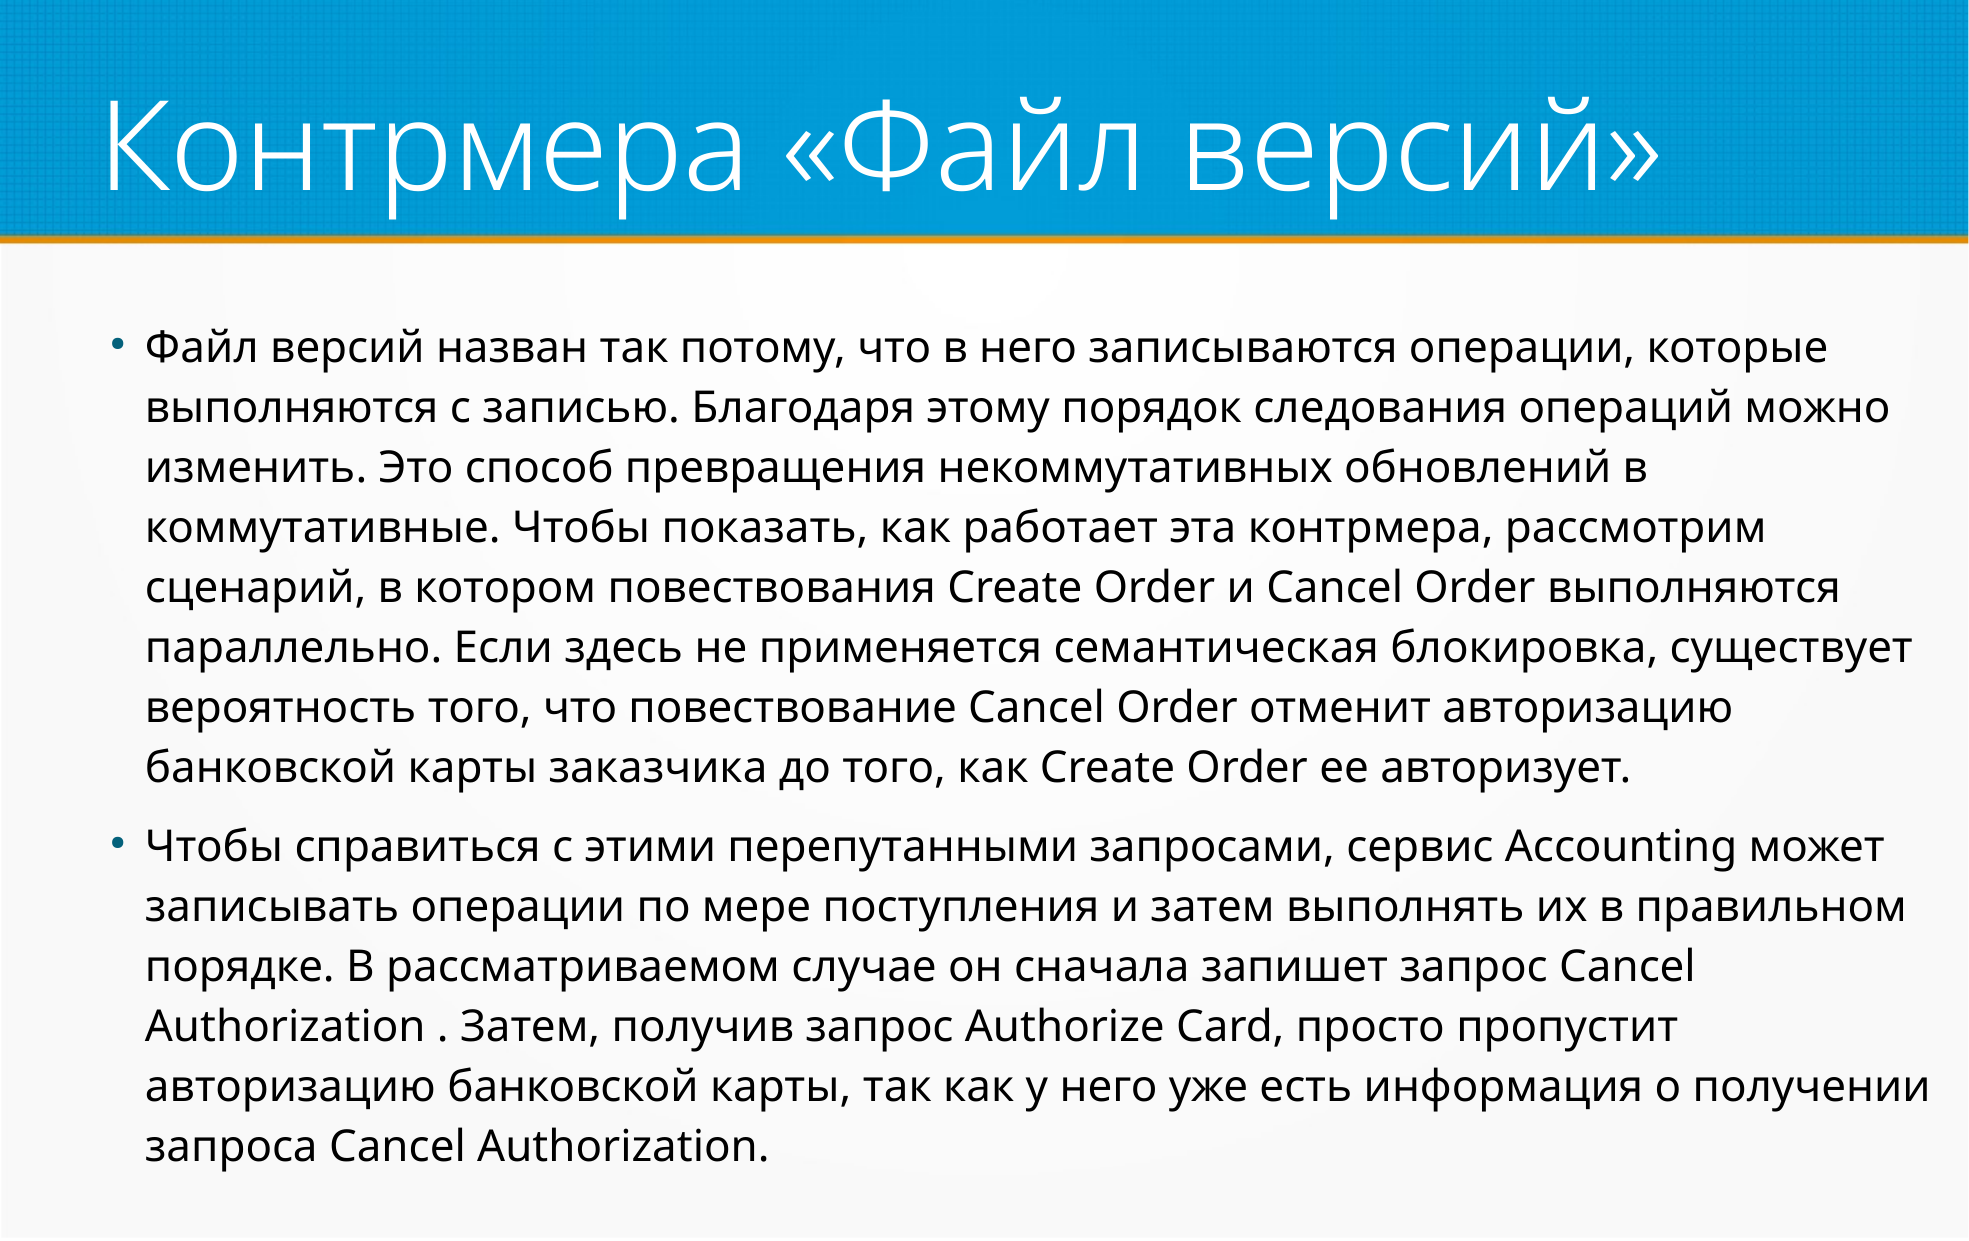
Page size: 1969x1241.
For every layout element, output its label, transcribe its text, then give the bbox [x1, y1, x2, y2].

list Файл версий назван так потому, что в него записываются операции, которые выполняются с записью. Благодаря этому порядок следования операций можно изменить. Это способ превращения некоммутативных обновлений в коммутативные. Чтобы показать, как работает эта контрмера, рассмотрим сценарий, в котором повествования Create Order и Cancel Order выполняются параллельно. Если здесь не применяется семантическая блокировка, существует вероятность того, что повествование Cancel Order отменит авторизацию банковской карты заказчика до того, как Create Order ее авторизует. Чтобы справиться с этими перепутанными запросами, сервис Accounting может записывать операции по мере поступления и затем выполнять их в правильном порядке. В рассматриваемом случае он сначала запишет запрос Cancel Authorization . Затем, получив запрос Authorize Card, просто пропустит авторизацию банковской карты, так как у него уже есть информация о получении запроса Cancel Authorization. [98, 315, 1938, 1205]
title Контрмера «Файл версий» [98, 19, 1870, 227]
picture [0, 233, 1969, 1241]
